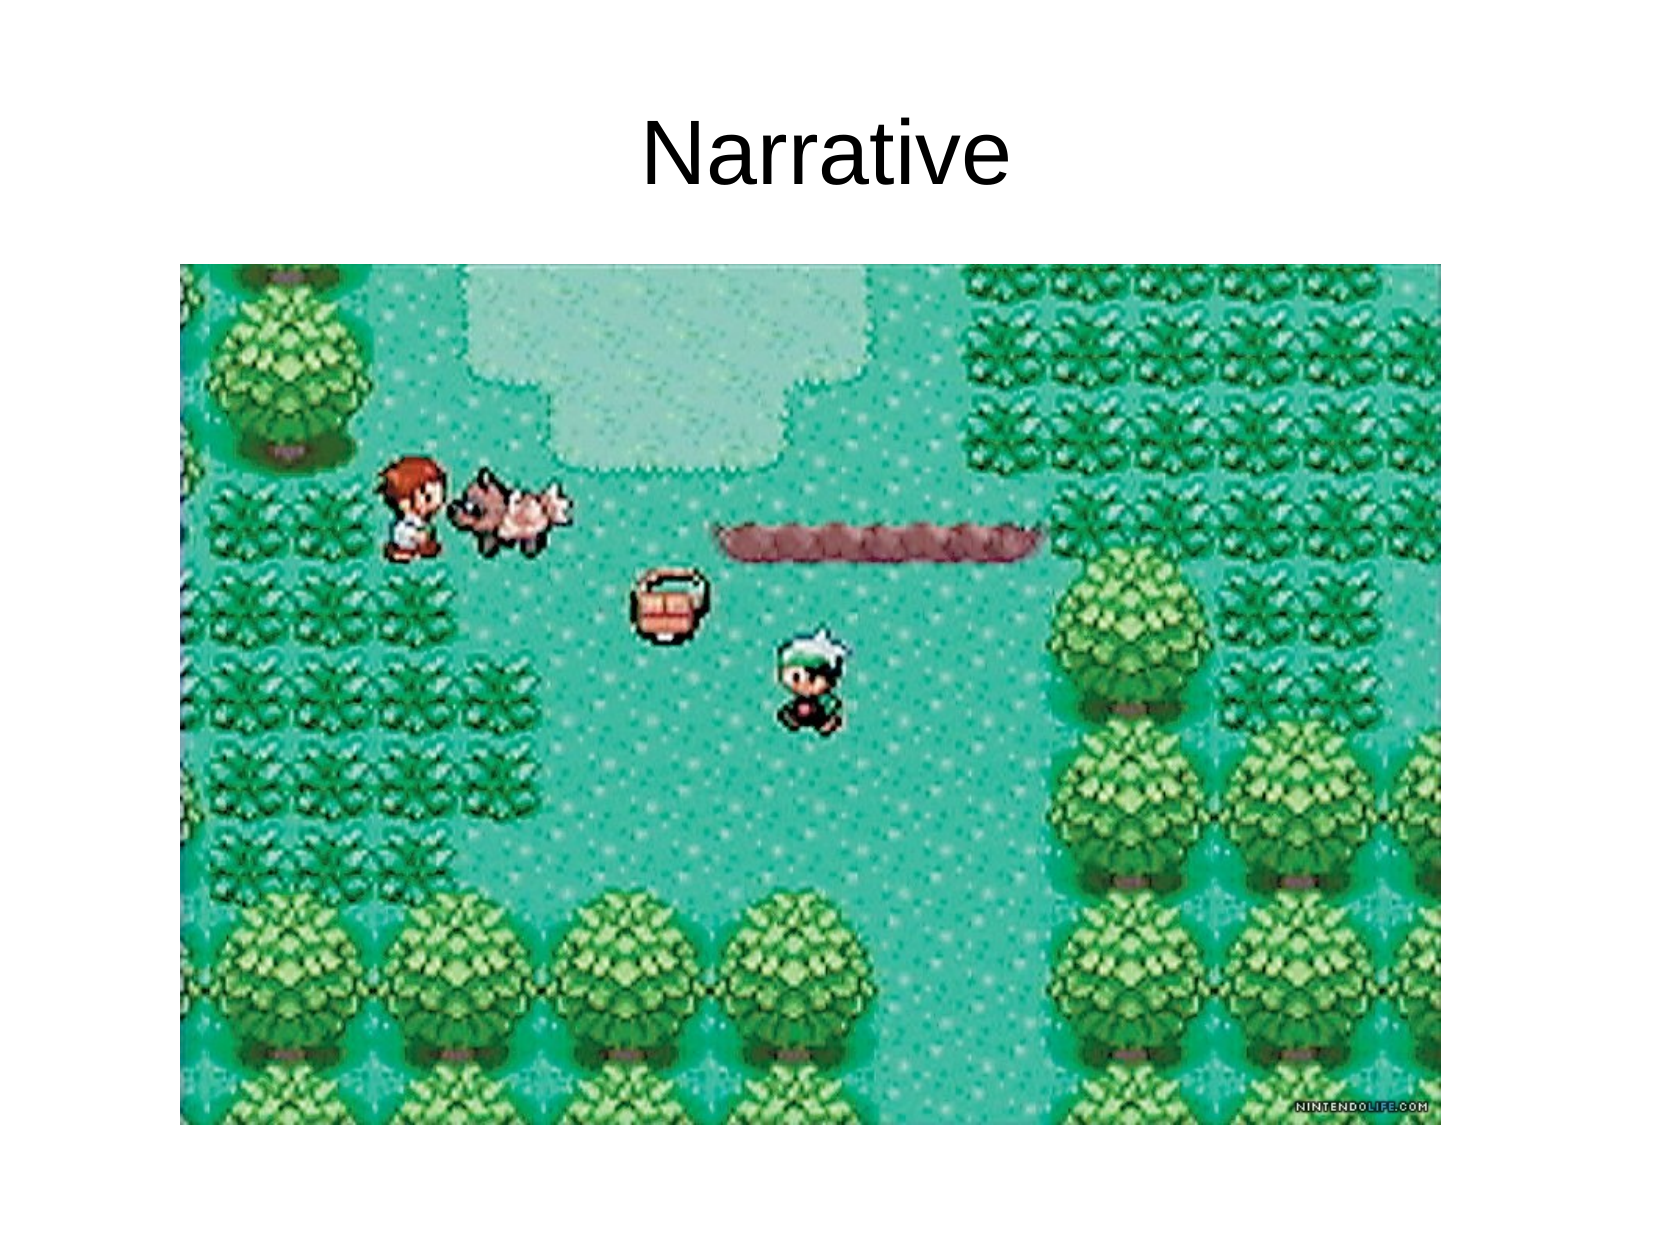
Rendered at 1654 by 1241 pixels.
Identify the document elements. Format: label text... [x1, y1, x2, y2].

title Narrative [82, 49, 1571, 257]
picture [180, 264, 1441, 1126]
